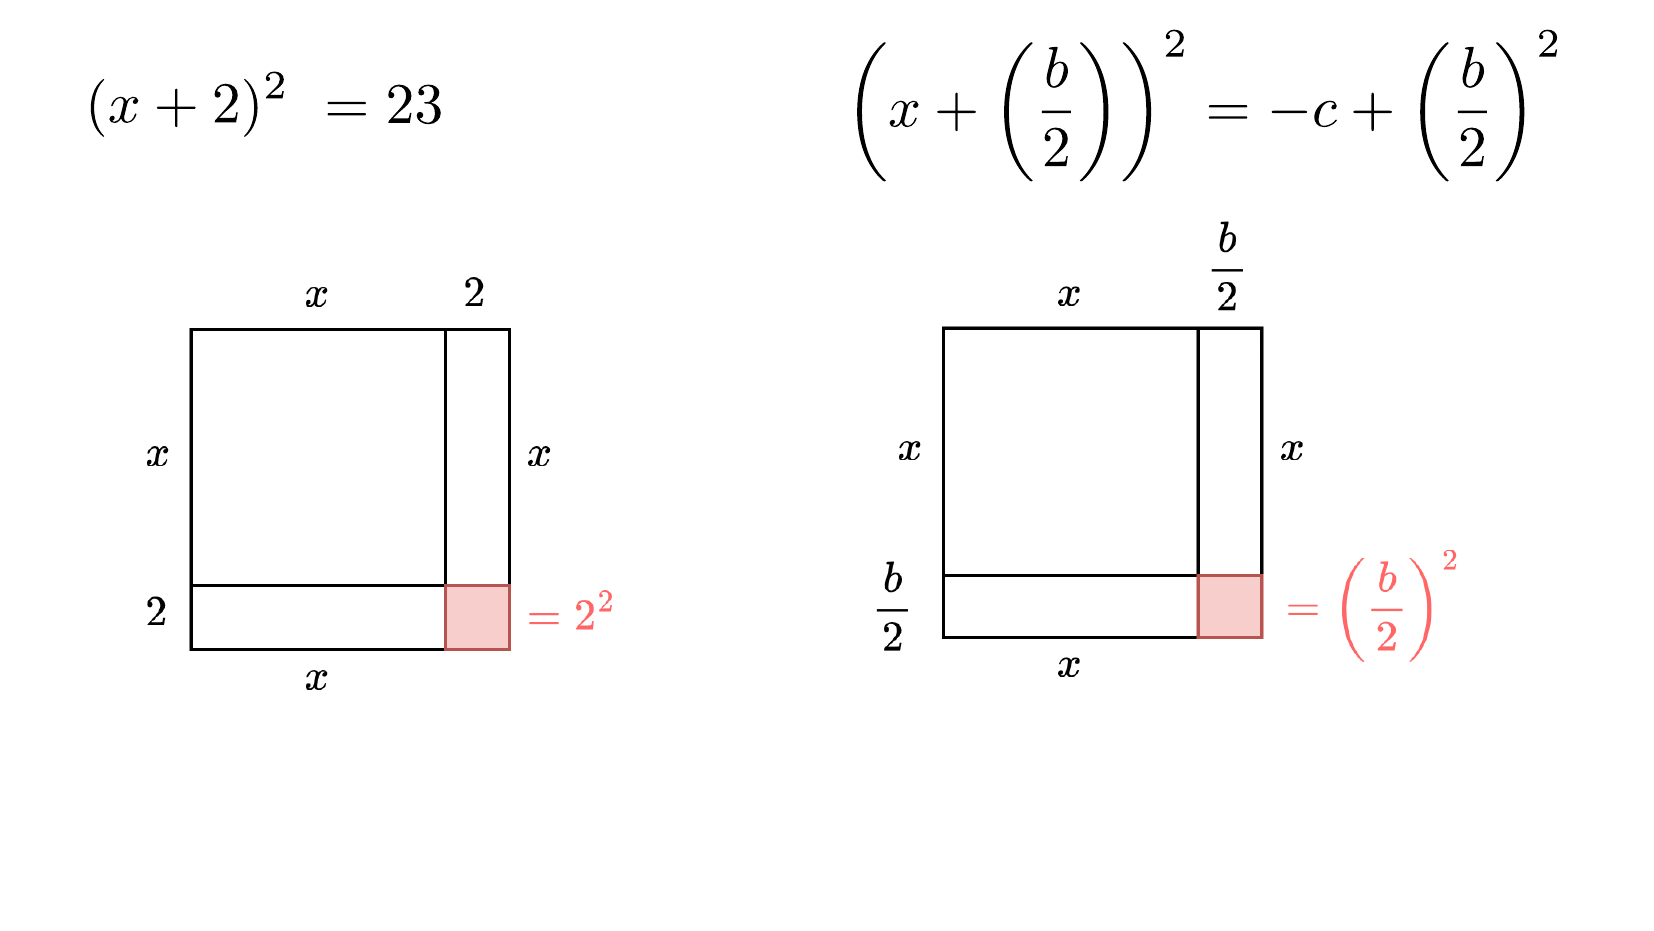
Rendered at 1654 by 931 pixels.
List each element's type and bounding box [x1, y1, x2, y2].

text_box [848, 29, 1558, 182]
picture [62, 200, 733, 875]
text_box [327, 84, 441, 125]
picture [814, 184, 1486, 858]
text_box [88, 71, 284, 137]
